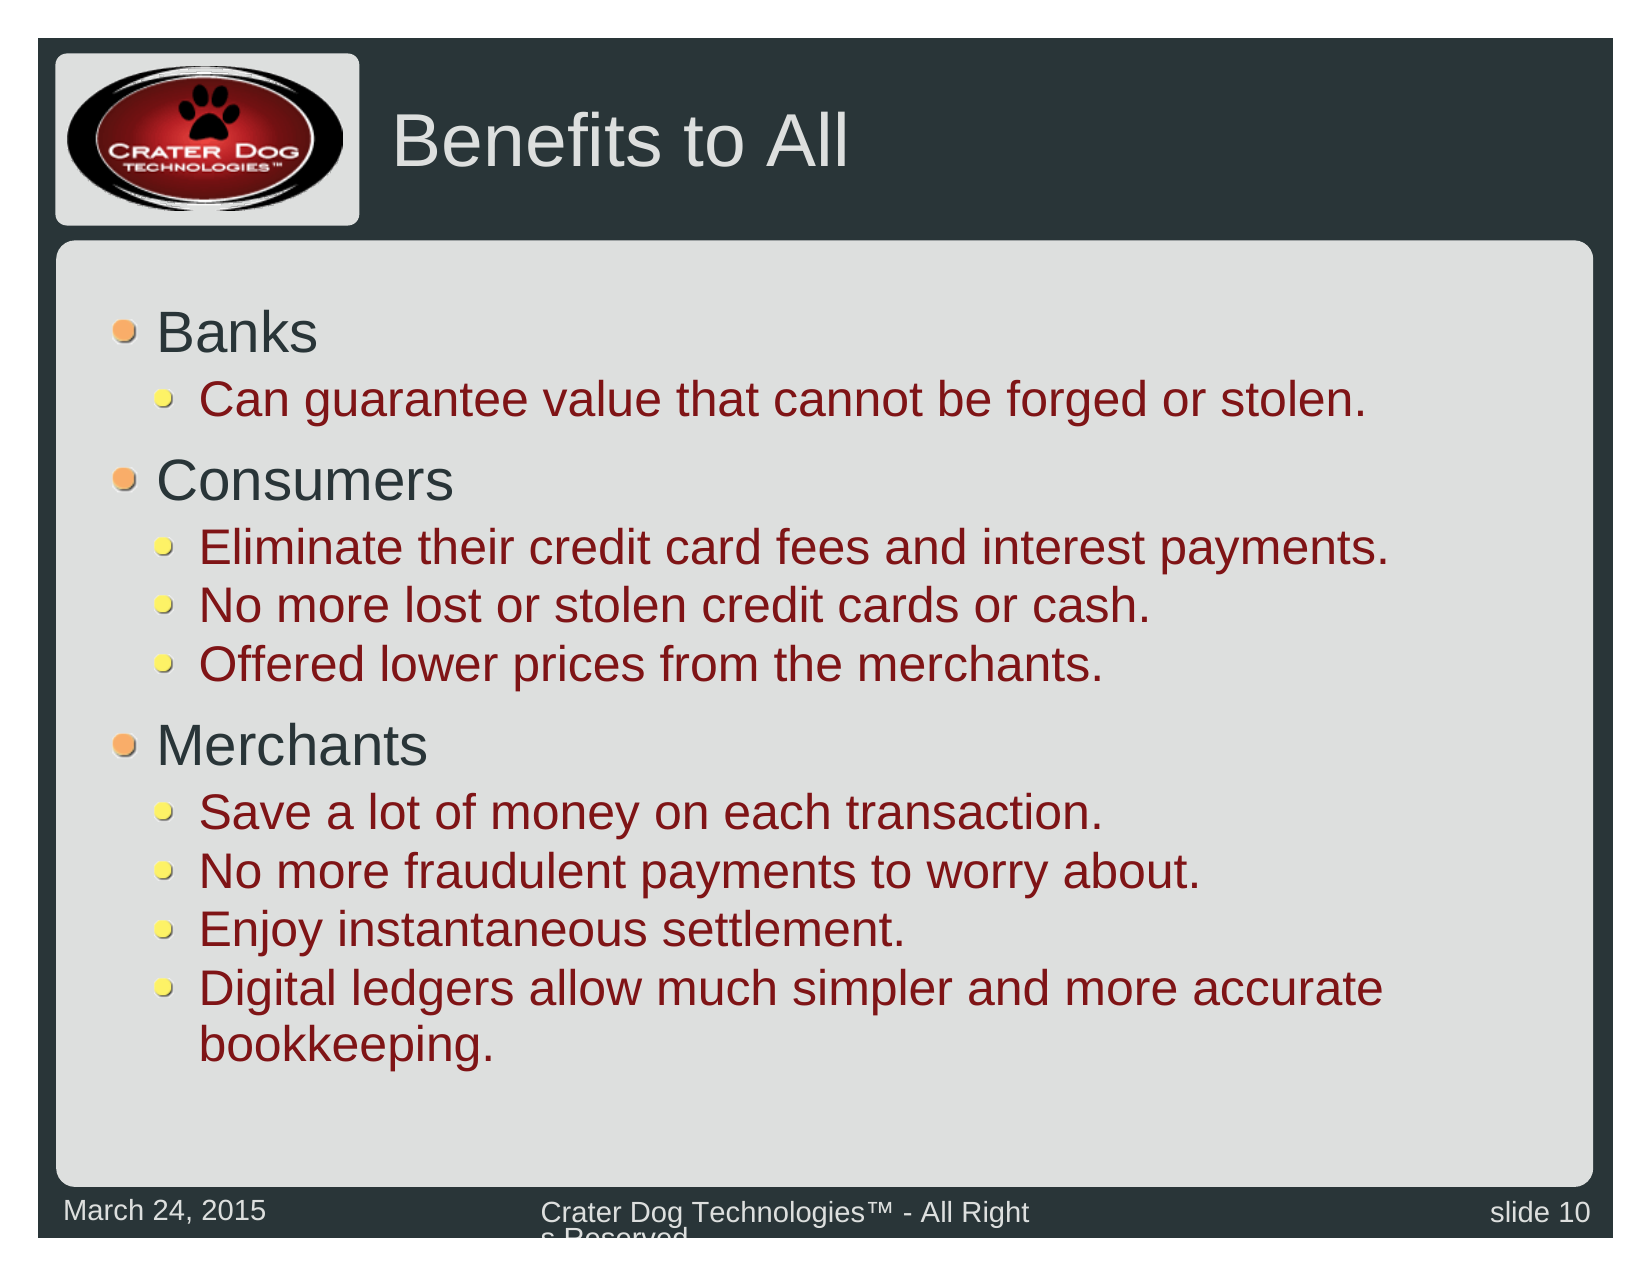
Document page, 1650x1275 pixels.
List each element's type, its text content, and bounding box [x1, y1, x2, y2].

picture [67, 66, 343, 211]
title Benefits to All [391, 55, 1572, 224]
list Banks Can guarantee value that cannot be forged or stolen. Consumers Eliminate their credit card fees and interest payments. No more lost or stolen credit cards or cash. Offered lower prices from the merchants. Merchants Save a lot of money on each transaction. No more fraudulent payments to worry about. Enjoy instantaneous settlement. Digital ledgers allow much simpler and more accurate bookkeeping. [77, 299, 1557, 1163]
